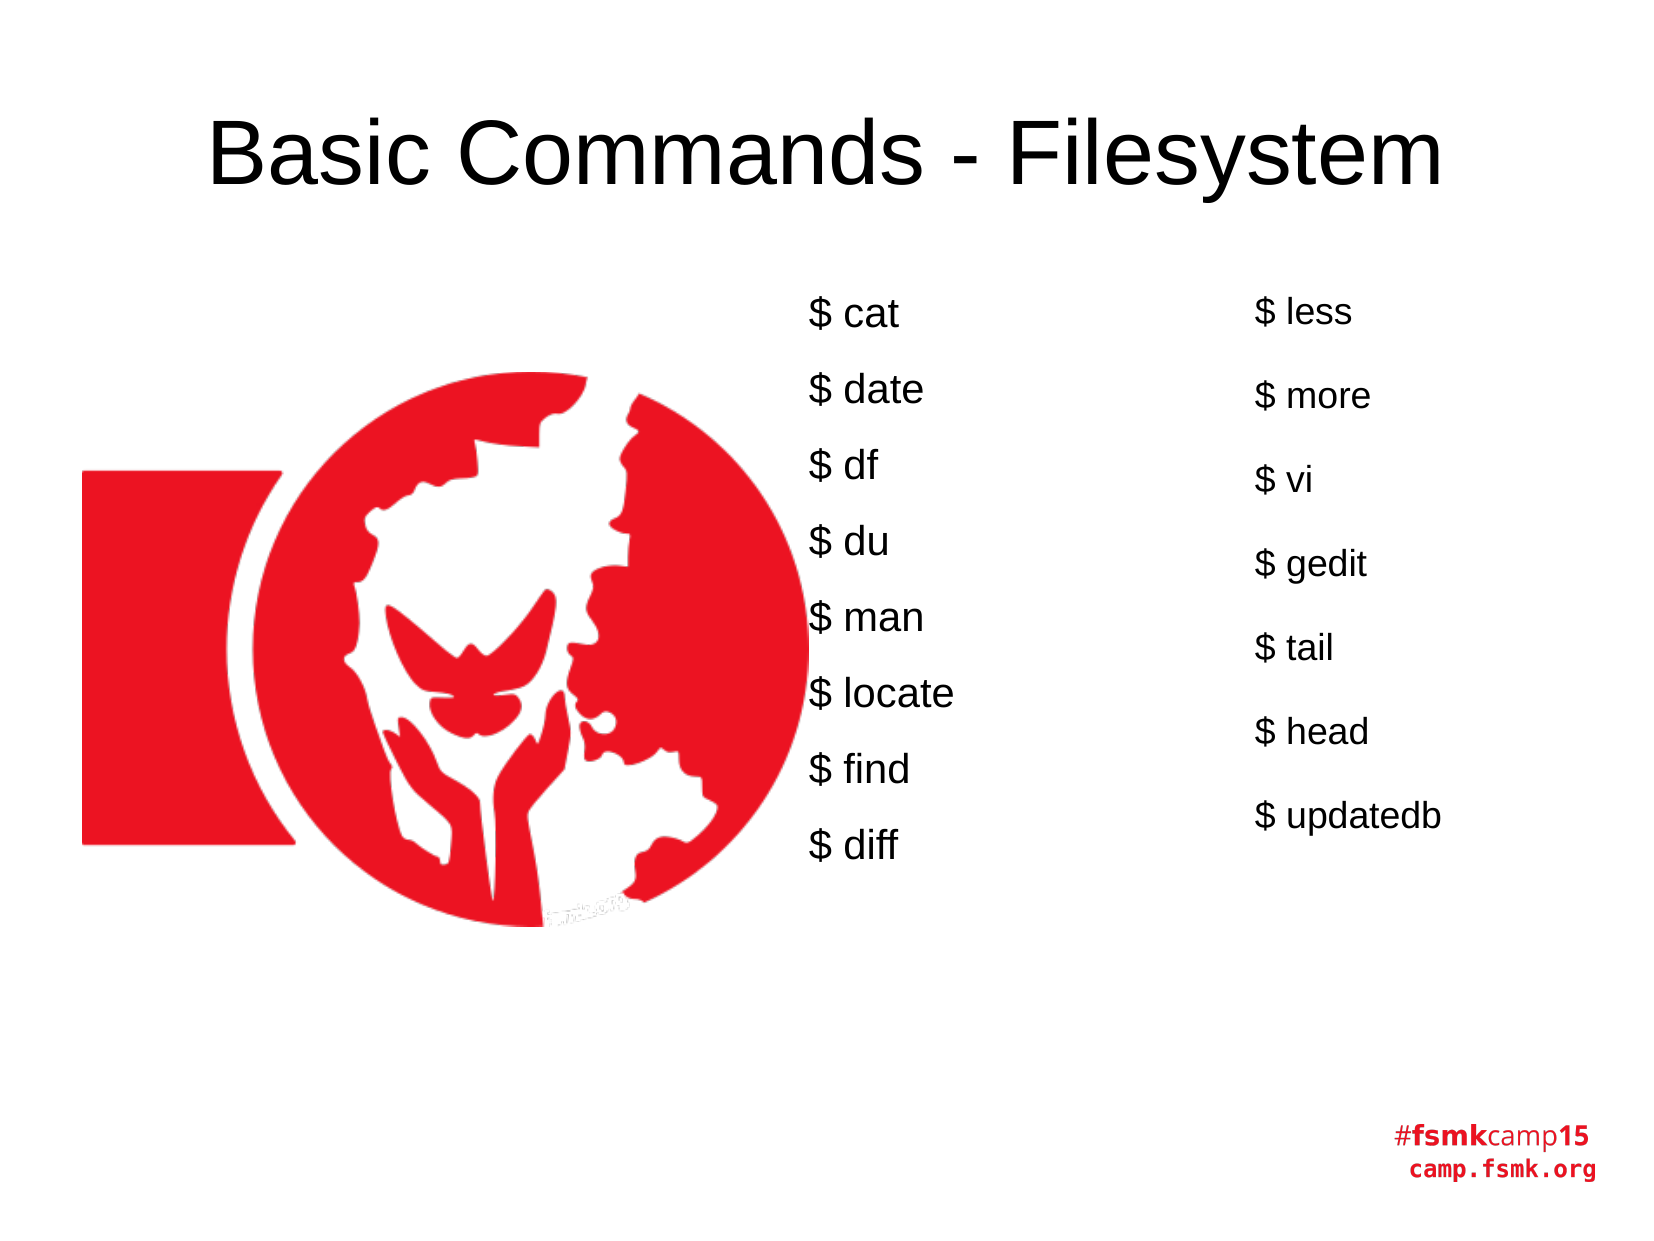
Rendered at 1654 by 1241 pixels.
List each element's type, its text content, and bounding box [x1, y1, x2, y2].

picture [82, 372, 808, 927]
text_box $ less $ more $ vi $ gedit $ tail $ head $ updatedb [1240, 283, 1536, 981]
list $ cat $ date $ df $ du $ man $ locate $ find $ diff [808, 290, 1158, 1010]
picture [1394, 1124, 1595, 1182]
title Basic Commands - Filesystem [82, 49, 1571, 257]
